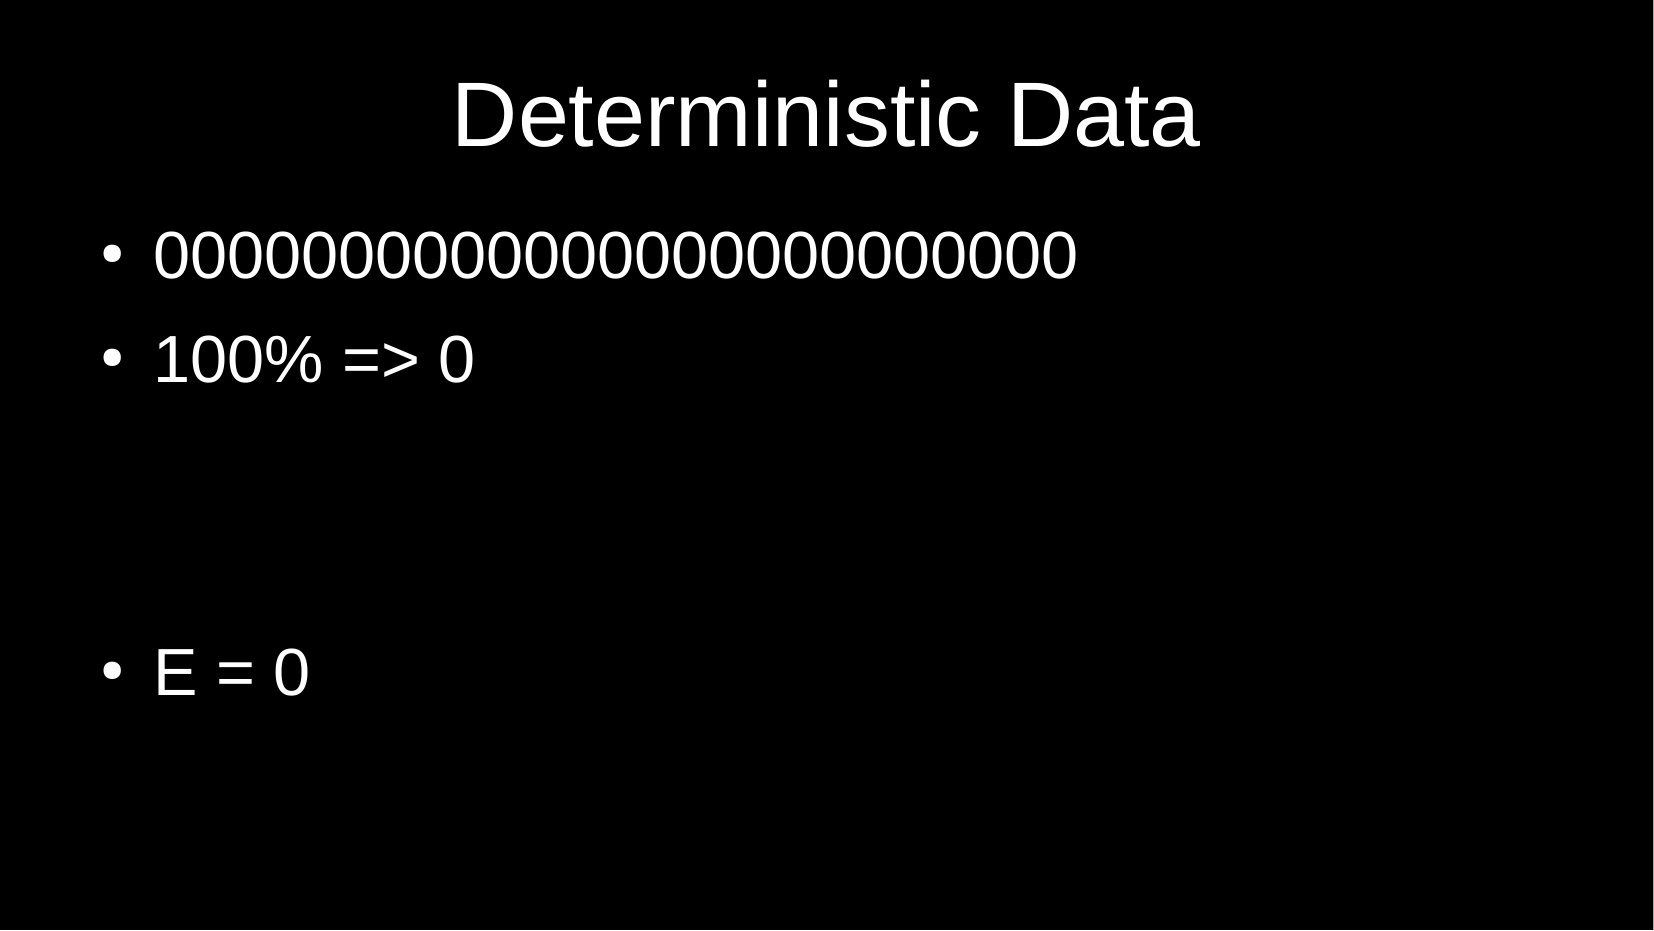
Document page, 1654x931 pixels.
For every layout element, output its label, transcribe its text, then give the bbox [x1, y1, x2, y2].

title Deterministic Data [82, 37, 1571, 193]
list 0000000000000000000000000 100% => 0 E = 0 [82, 217, 1571, 758]
